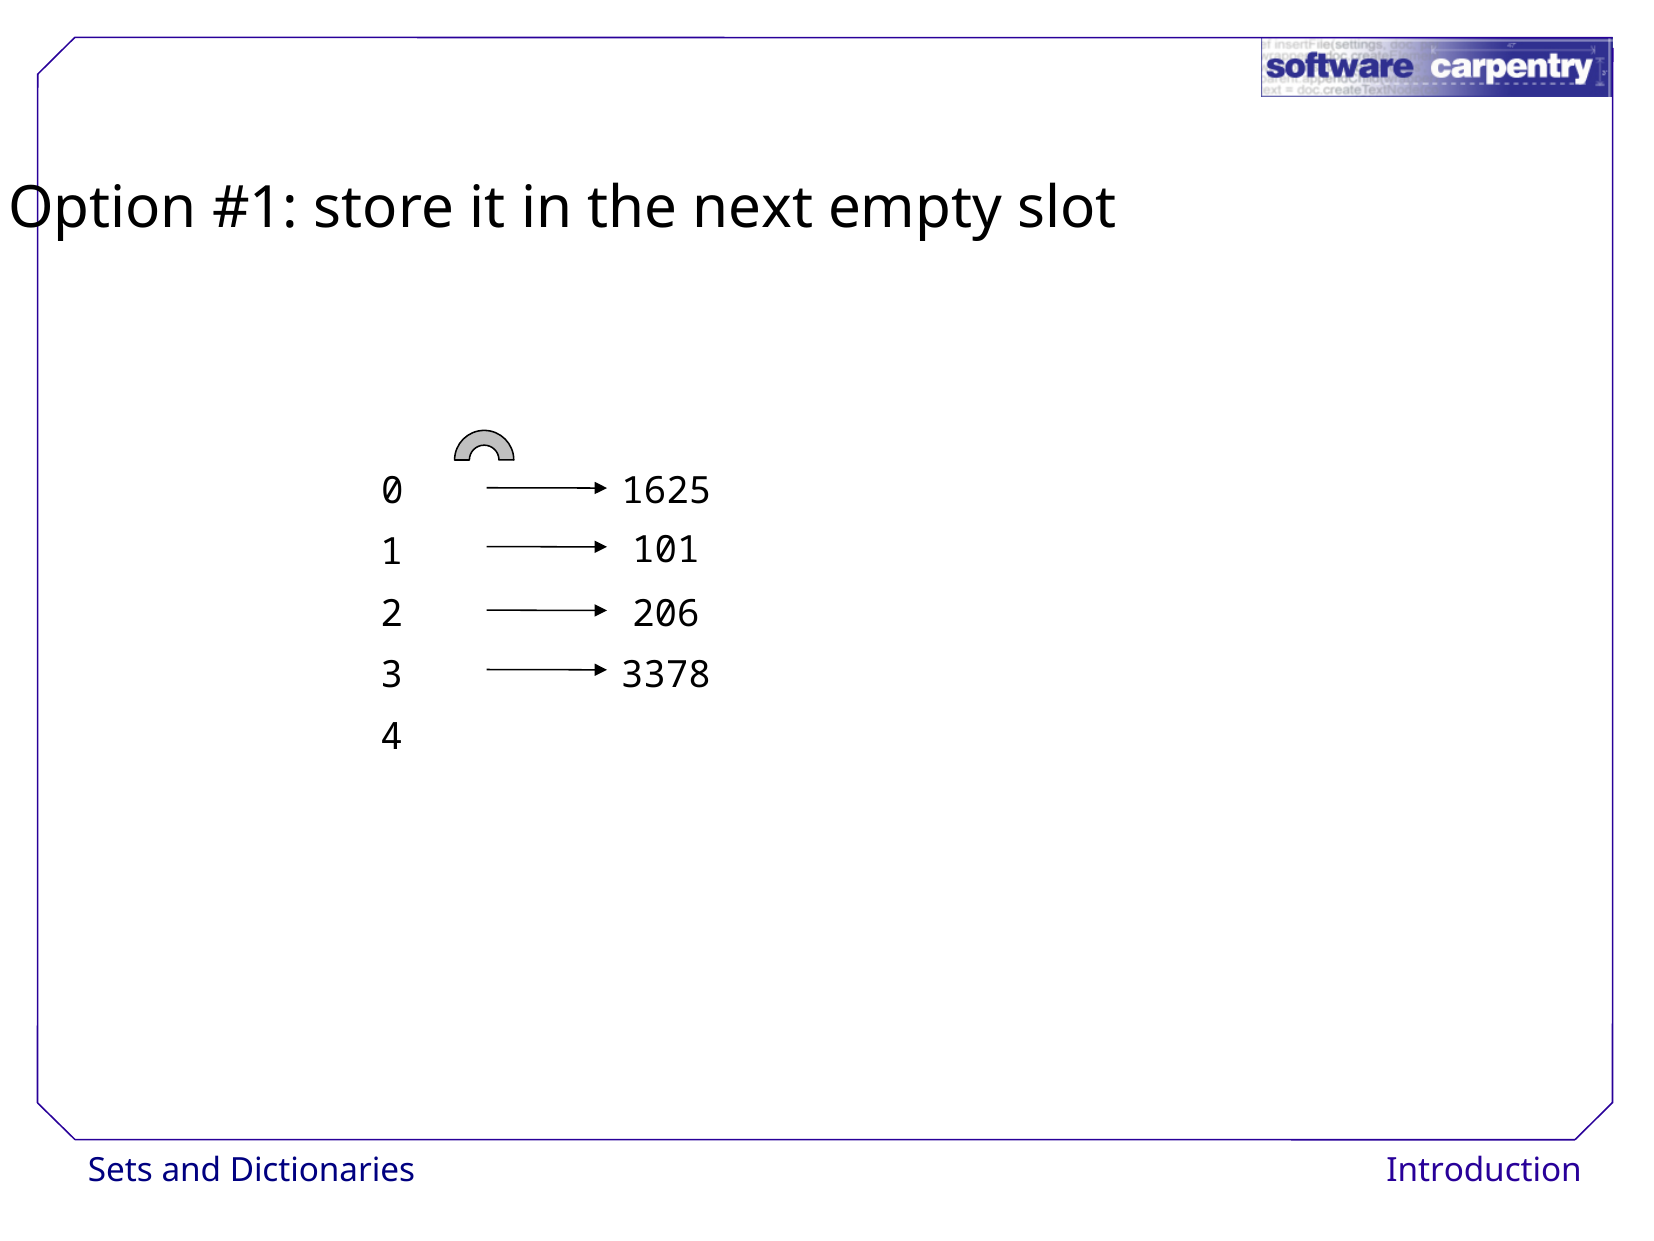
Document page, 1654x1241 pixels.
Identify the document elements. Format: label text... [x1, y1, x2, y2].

text_box 4 [325, 696, 458, 772]
table_cell [458, 520, 515, 581]
text_box Option #1: store it in the next empty slot [0, 126, 1282, 248]
text_box 3 [325, 634, 458, 696]
text_box 101 [599, 509, 732, 572]
picture [1261, 39, 1613, 97]
table_cell [458, 641, 515, 702]
text_box 3378 [599, 648, 732, 710]
table_cell [458, 702, 515, 762]
table_header [459, 460, 515, 520]
text_box 2 [325, 573, 458, 634]
text_box 1 [325, 511, 458, 573]
table_cell [458, 581, 515, 641]
text_box [456, 430, 514, 460]
text_box 1625 [600, 450, 733, 526]
text_box 0 [326, 450, 459, 526]
text_box 206 [599, 572, 732, 648]
